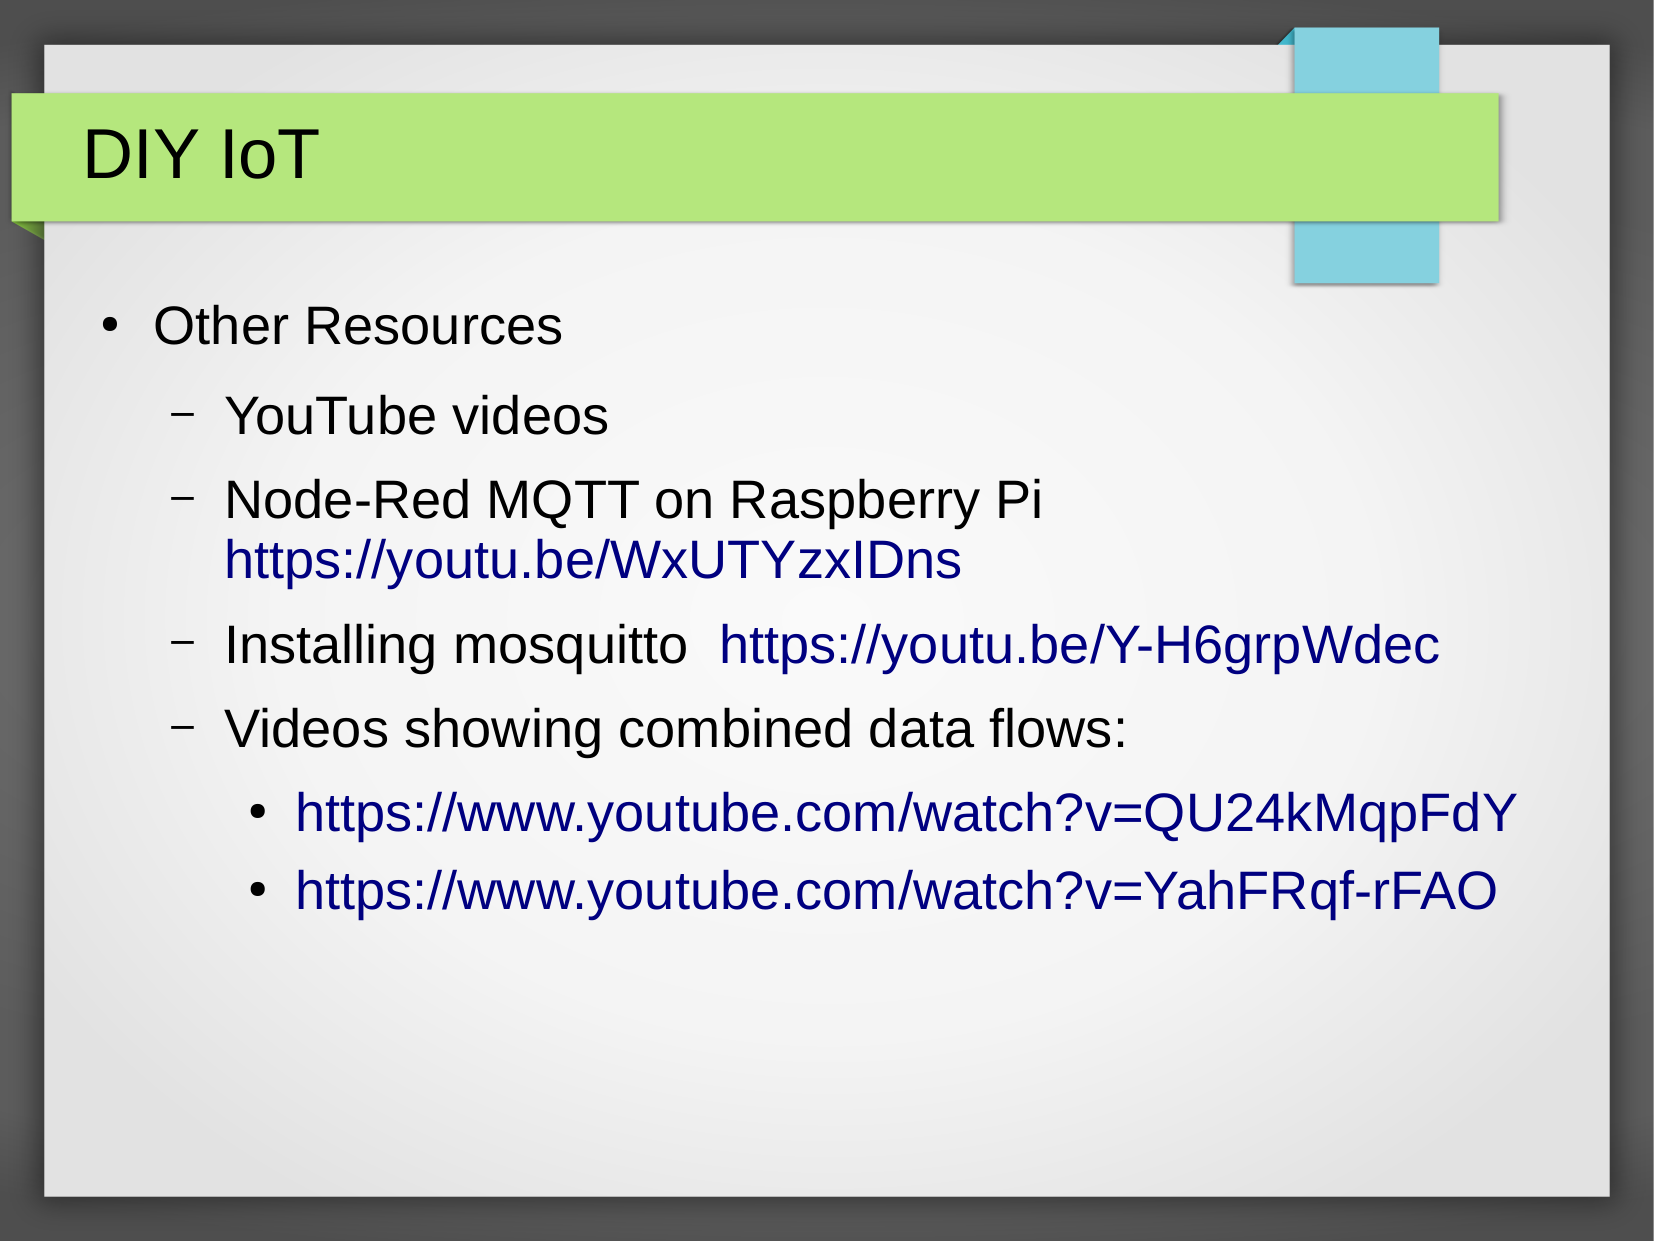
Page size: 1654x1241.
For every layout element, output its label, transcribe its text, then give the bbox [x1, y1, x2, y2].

title DIY IoT [82, 94, 1264, 213]
picture [0, 0, 1654, 1241]
list Other Resources YouTube videos Node-Red MQTT on Raspberry Pihttps://youtu.be/WxUTYzxIDns Installing mosquitto https://youtu.be/Y-H6grpWdec Videos showing combined data flows: https://www.youtube.com/watch?v=QU24kMqpFdY https://www.youtube.com/watch?v=YahFRqf-rFAO [82, 295, 1571, 1015]
